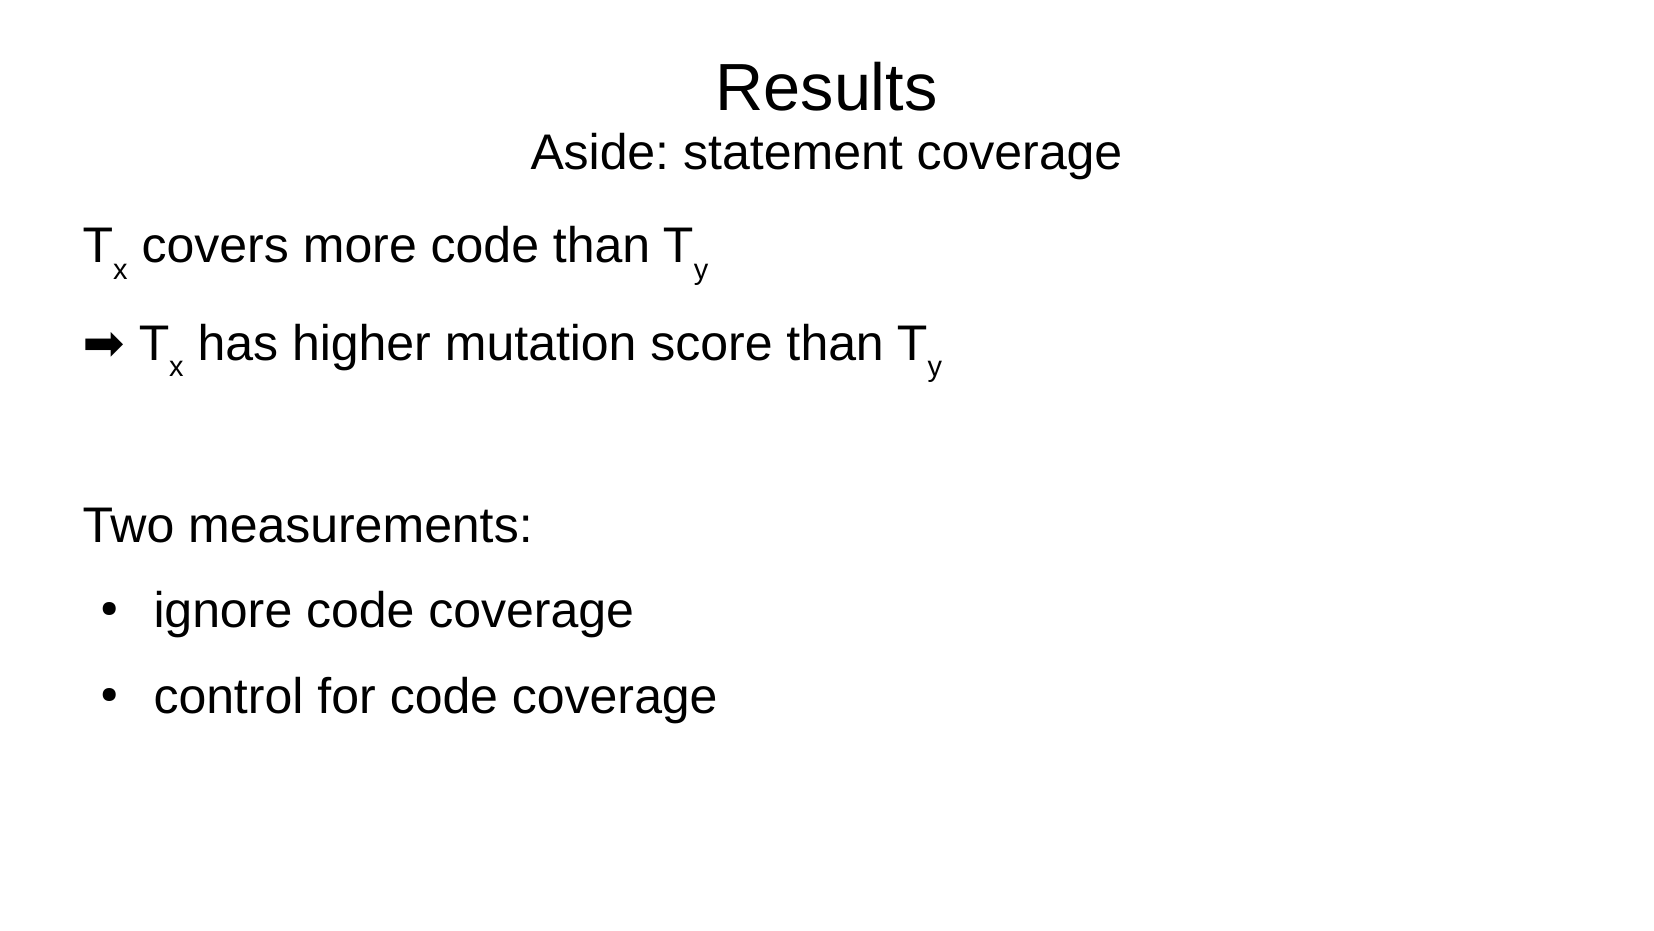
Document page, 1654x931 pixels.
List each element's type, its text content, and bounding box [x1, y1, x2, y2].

title Results Aside: statement coverage [82, 31, 1571, 199]
list Tx covers more code than Ty ➡ Tx has higher mutation score than Ty Two measurements: ignore code coverage control for code coverage [82, 217, 1571, 758]
